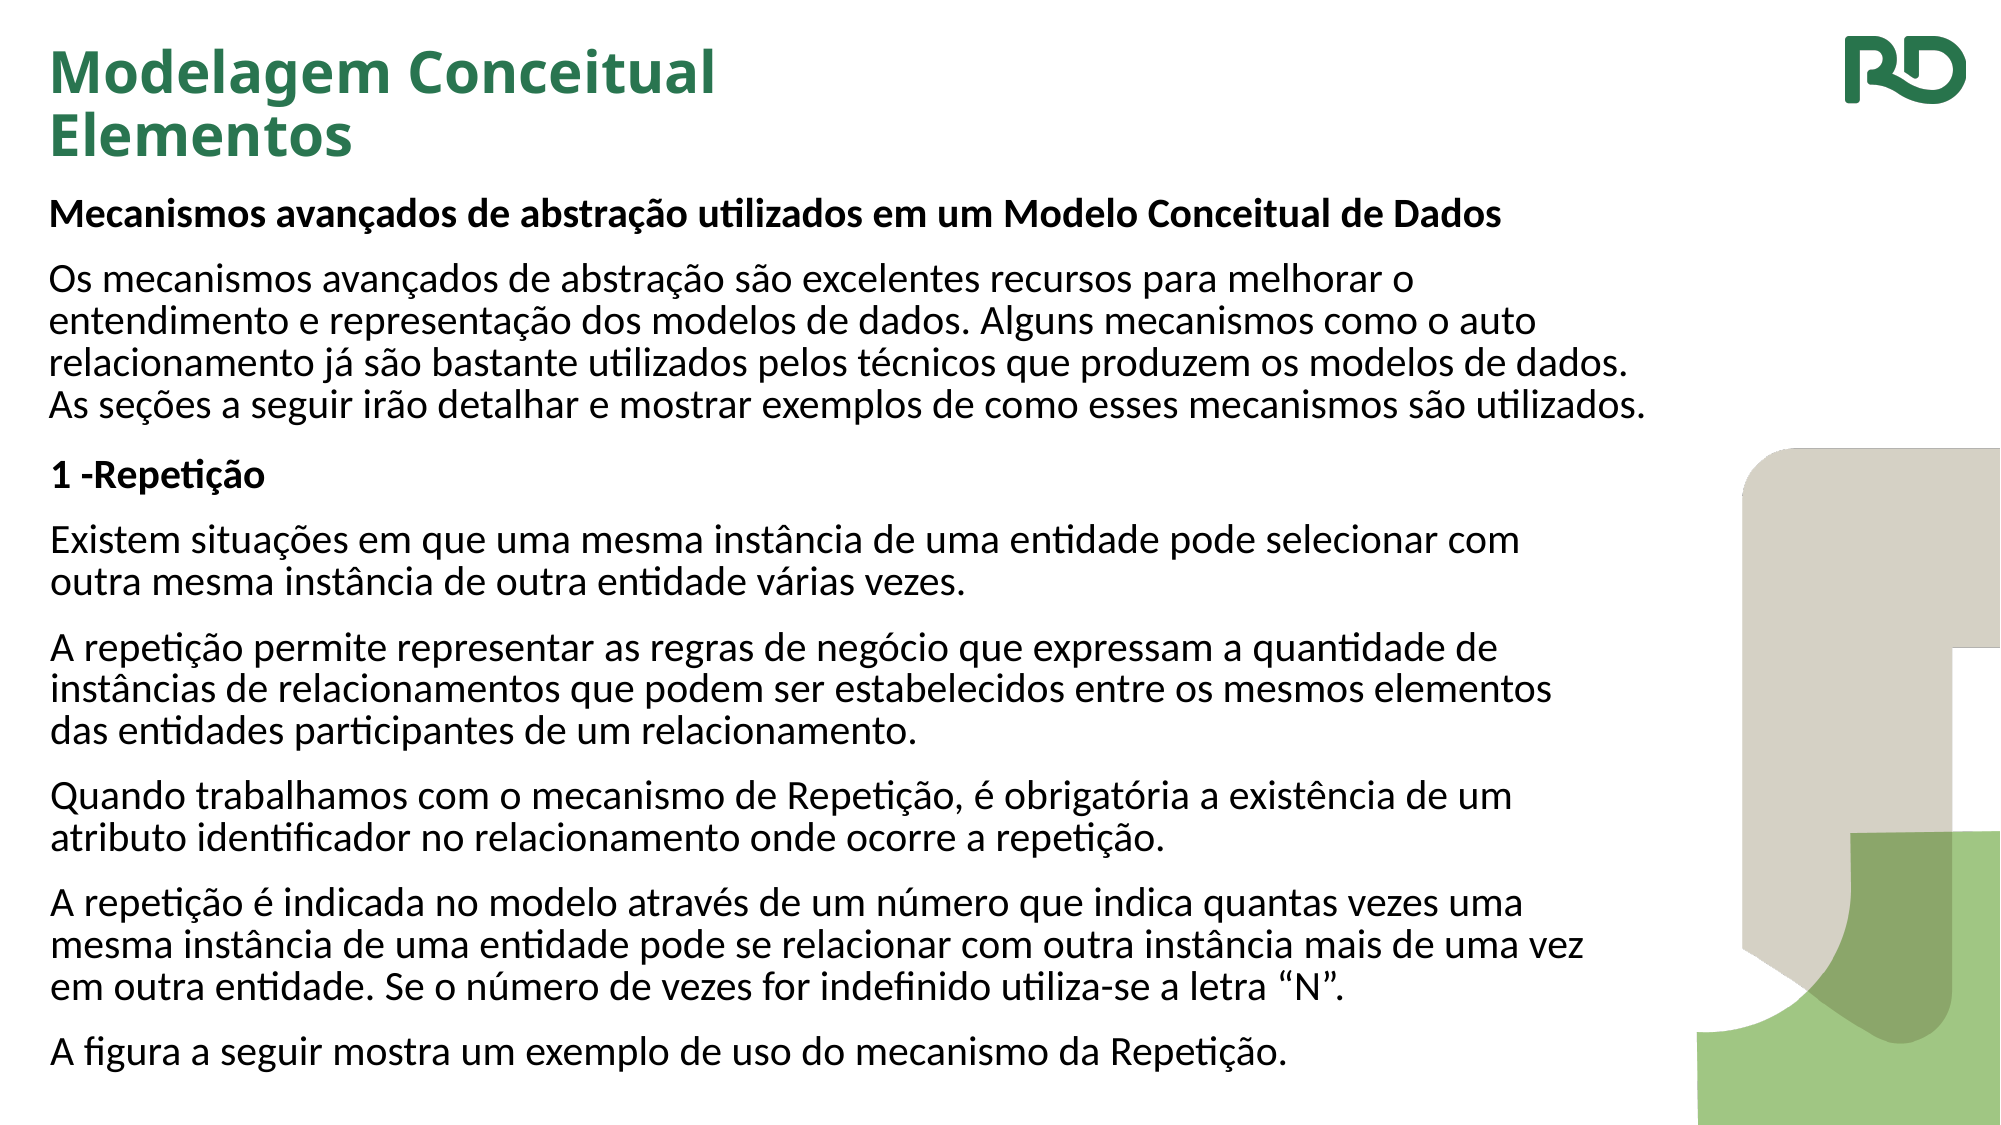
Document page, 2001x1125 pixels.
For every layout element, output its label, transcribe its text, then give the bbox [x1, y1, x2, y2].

text_box Modelagem Conceitual Elementos [33, 35, 1477, 180]
picture [1683, 416, 2000, 1125]
text_box 1 -Repetição Existem situações em que uma mesma instância de uma entidade pode selecionar com outra mesma instância de outra entidade várias vezes. A repetição permite representar as regras de negócio que expressam a quantidade de instâncias de relacionamentos que podem ser estabelecidos entre os mesmos elementos das entidades participantes de um relacionamento. Quando trabalhamos com o mecanismo de Repetição, é obrigatória a existência de um atributo identificador no relacionamento onde ocorre a repetição. A repetição é indicada no modelo através de um número que indica quantas vezes uma mesma instância de uma entidade pode se relacionar com outra instância mais de uma vez em outra entidade. Se o número de vezes for indefinido utiliza-se a letra “N”. A figura a seguir mostra um exemplo de uso do mecanismo da Repetição. [35, 449, 1619, 1084]
text_box Mecanismos avançados de abstração utilizados em um Modelo Conceitual de Dados Os mecanismos avançados de abstração são excelentes recursos para melhorar o entendimento e representação dos modelos de dados. Alguns mecanismos como o auto relacionamento já são bastante utilizados pelos técnicos que produzem os modelos de dados. As seções a seguir irão detalhar e mostrar exemplos de como esses mecanismos são utilizados. [33, 188, 1678, 437]
